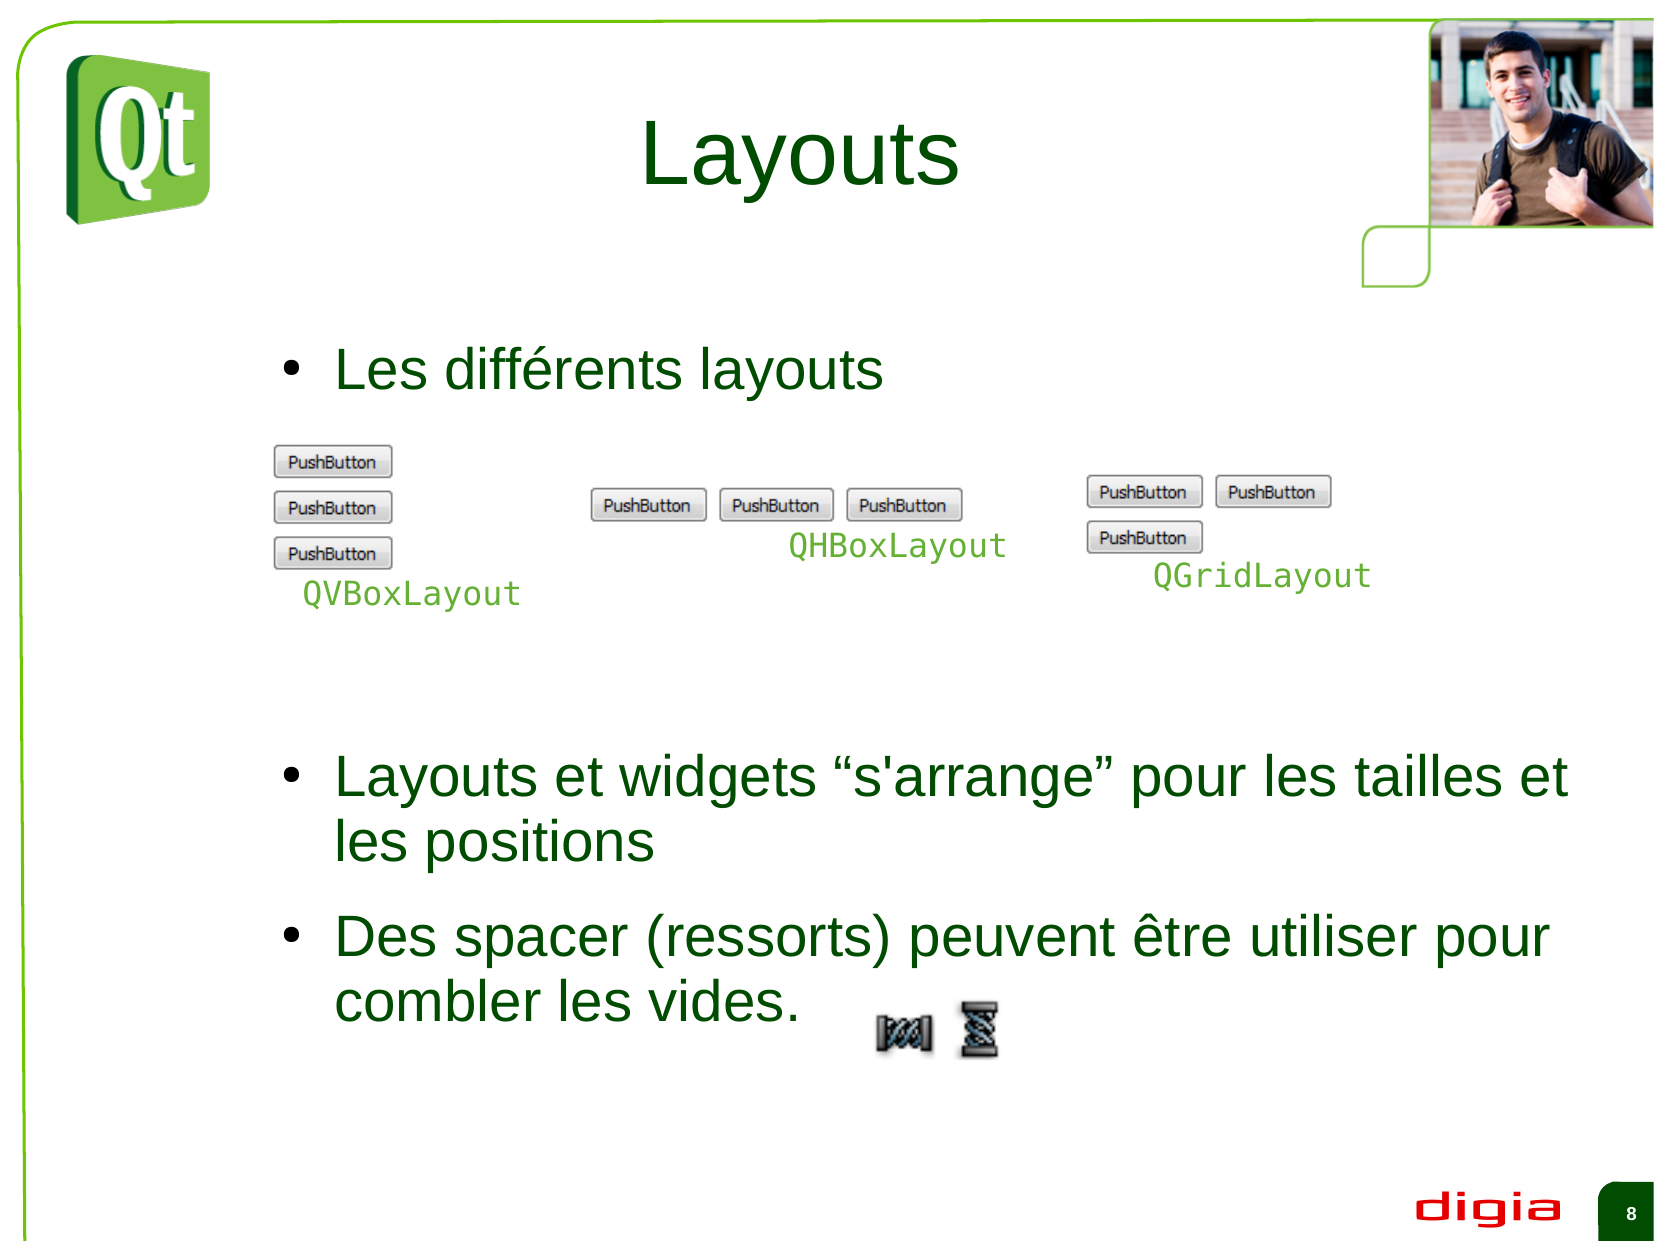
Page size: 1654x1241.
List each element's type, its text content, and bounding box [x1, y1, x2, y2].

picture [588, 485, 966, 525]
picture [1084, 472, 1335, 557]
title Layouts [263, 49, 1338, 257]
picture [872, 997, 1004, 1063]
text_box QVBoxLayout [287, 566, 538, 621]
picture [1338, 7, 1654, 308]
text_box QHBoxLayout [773, 519, 1024, 574]
picture [66, 55, 210, 225]
picture [271, 442, 396, 573]
list Les différents layouts Layouts et widgets “s'arrange” pour les tailles et les positions Des spacer (ressorts) peuvent être utiliser pour combler les vides. [263, 336, 1582, 1156]
text_box QGridLayout [1138, 549, 1388, 603]
picture [1380, 1179, 1596, 1241]
